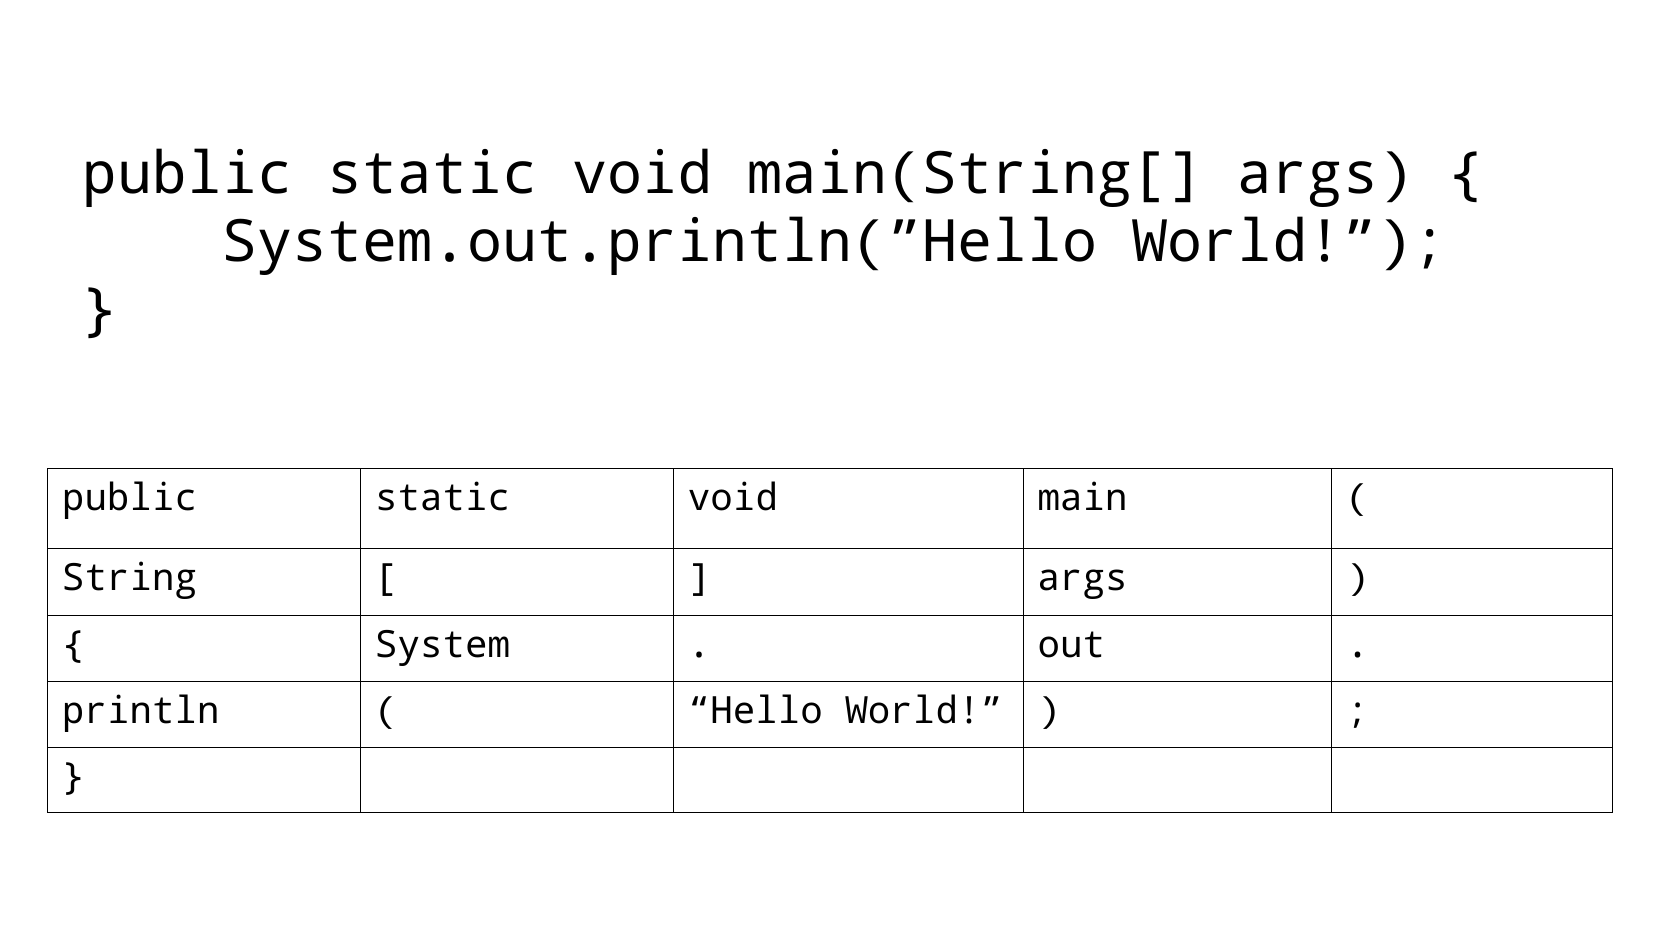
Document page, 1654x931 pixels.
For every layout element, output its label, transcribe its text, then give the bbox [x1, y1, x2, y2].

table_cell args [1024, 549, 1331, 615]
table_cell . [1332, 616, 1612, 681]
table_cell String [48, 549, 360, 615]
table_cell [1024, 748, 1331, 812]
table_cell System [361, 616, 673, 681]
table_cell ( [361, 682, 673, 747]
table_cell [674, 748, 1023, 812]
table_cell [1332, 748, 1612, 812]
table_cell ] [674, 549, 1023, 615]
table_header static [361, 469, 673, 548]
table_cell [ [361, 549, 673, 615]
table_cell ) [1024, 682, 1331, 747]
table_cell out [1024, 616, 1331, 681]
table_cell ) [1332, 549, 1612, 615]
table_cell { [48, 616, 360, 681]
table_cell ; [1332, 682, 1612, 747]
table_cell println [48, 682, 360, 747]
table_header ( [1332, 469, 1612, 548]
table_cell . [674, 616, 1023, 681]
subtitle public static void main(String[] args) { System.out.println(”Hello World!”); } [82, 129, 1571, 355]
table_cell } [48, 748, 360, 812]
table_header public [48, 469, 360, 548]
table_header void [674, 469, 1023, 548]
table_cell [361, 748, 673, 812]
table_header main [1024, 469, 1331, 548]
table_cell “Hello World!” [674, 682, 1023, 747]
